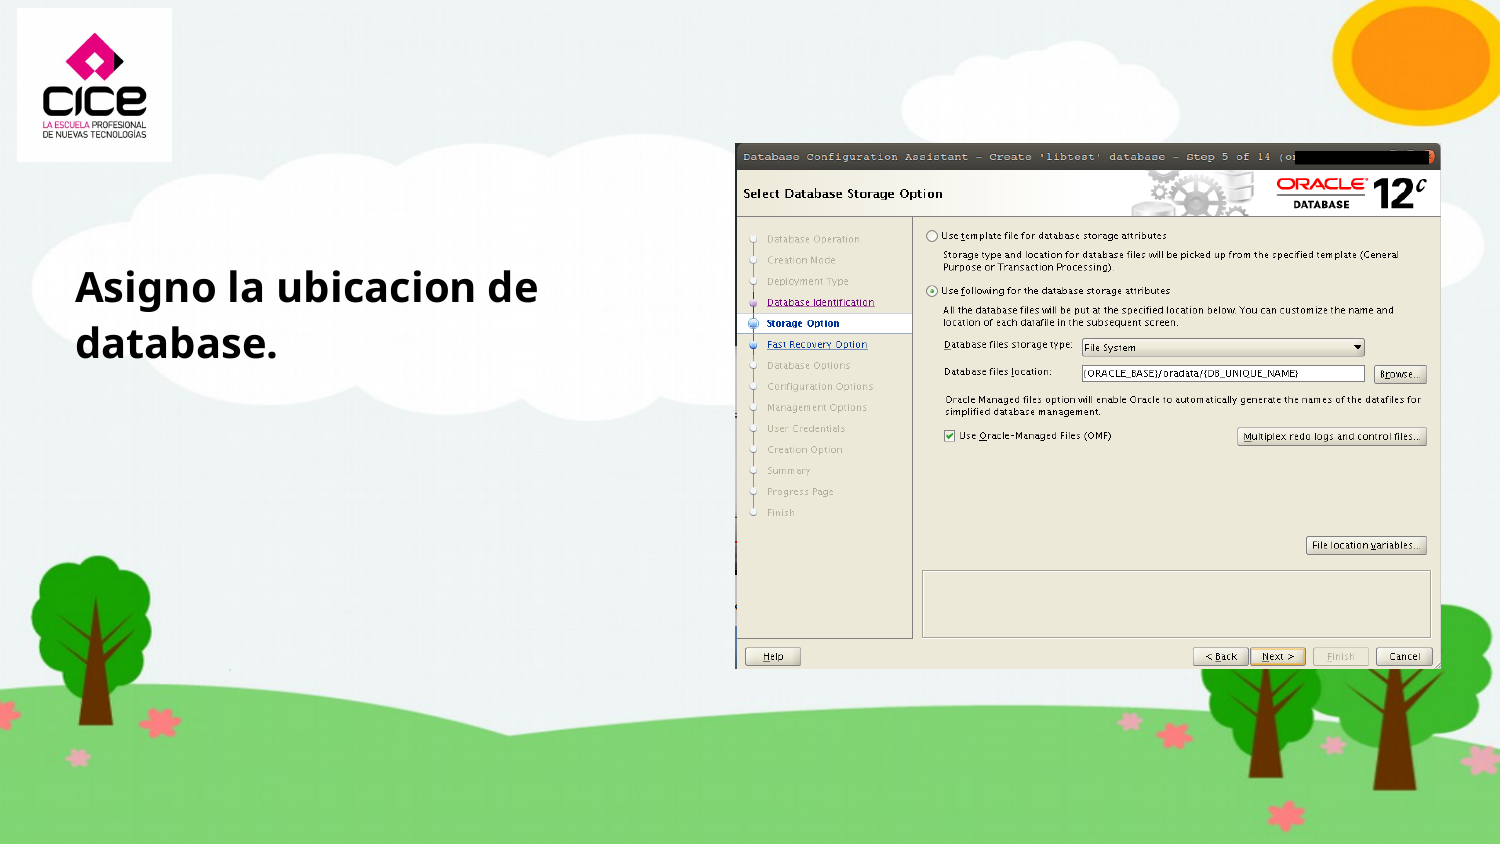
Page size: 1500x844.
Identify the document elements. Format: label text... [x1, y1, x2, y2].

picture [0, 0, 1500, 844]
title Asigno la ubicacion de database. [75, 268, 691, 361]
